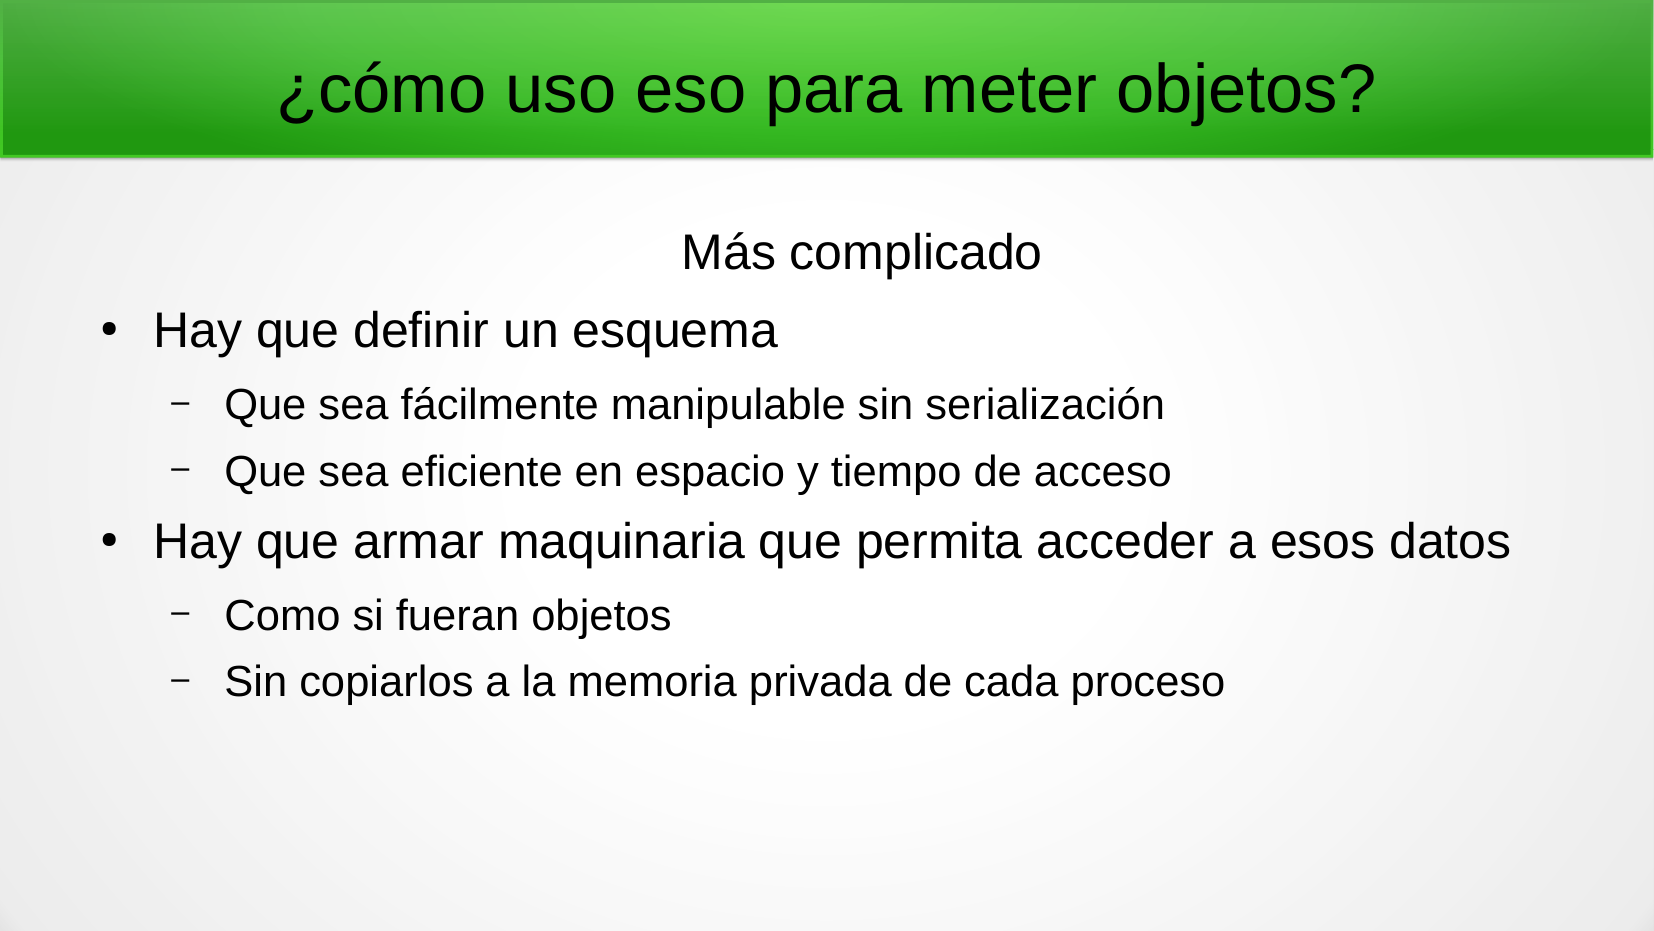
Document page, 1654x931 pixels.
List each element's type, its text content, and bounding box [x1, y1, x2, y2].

list Más complicado Hay que definir un esquema Que sea fácilmente manipulable sin serialización Que sea eficiente en espacio y tiempo de acceso Hay que armar maquinaria que permita acceder a esos datos Como si fueran objetos Sin copiarlos a la memoria privada de cada proceso [82, 224, 1571, 764]
title ¿cómo uso eso para meter objetos? [82, 35, 1571, 142]
